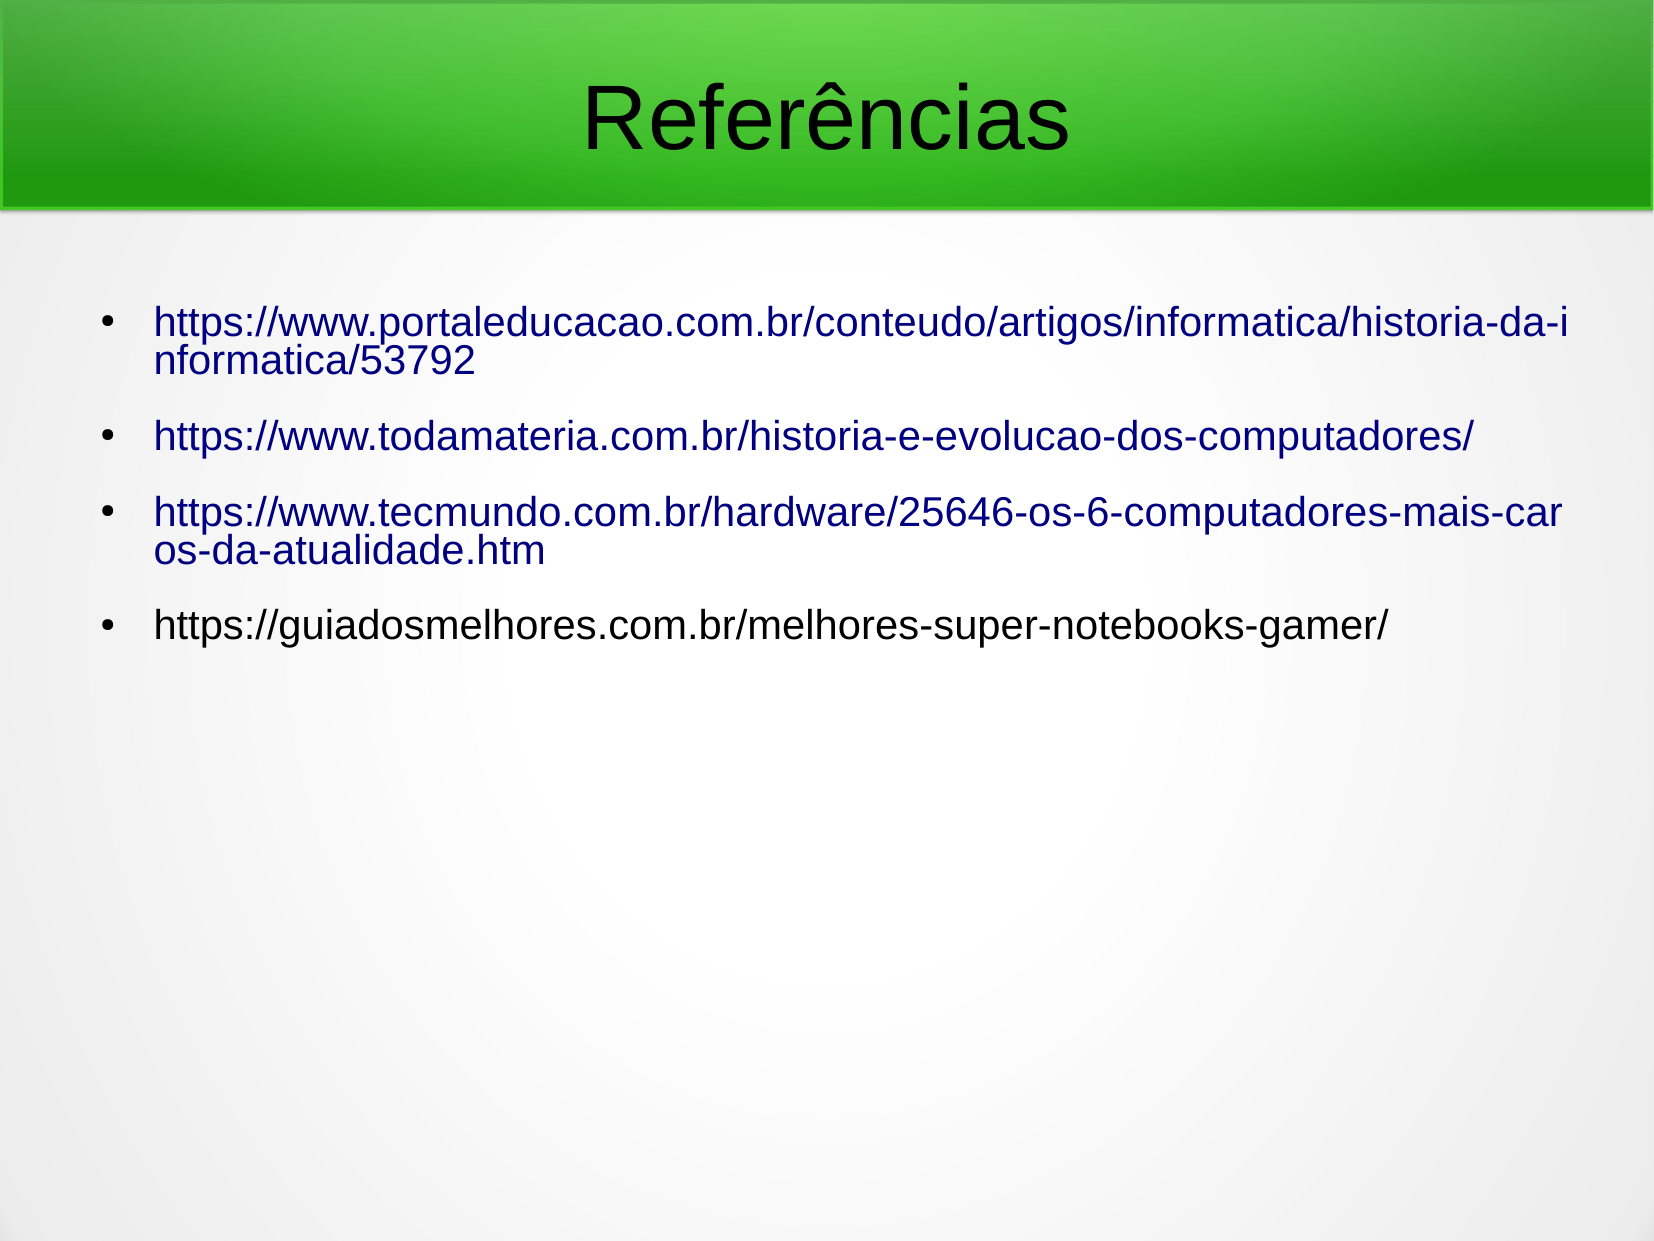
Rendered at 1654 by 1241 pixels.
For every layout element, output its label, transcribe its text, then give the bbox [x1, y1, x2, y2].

title Referências [82, 47, 1571, 189]
list https://www.portaleducacao.com.br/conteudo/artigos/informatica/historia-da-informatica/53792 https://www.todamateria.com.br/historia-e-evolucao-dos-computadores/ https://www.tecmundo.com.br/hardware/25646-os-6-computadores-mais-caros-da-atualidade.htm https://guiadosmelhores.com.br/melhores-super-notebooks-gamer/ [82, 299, 1571, 1019]
